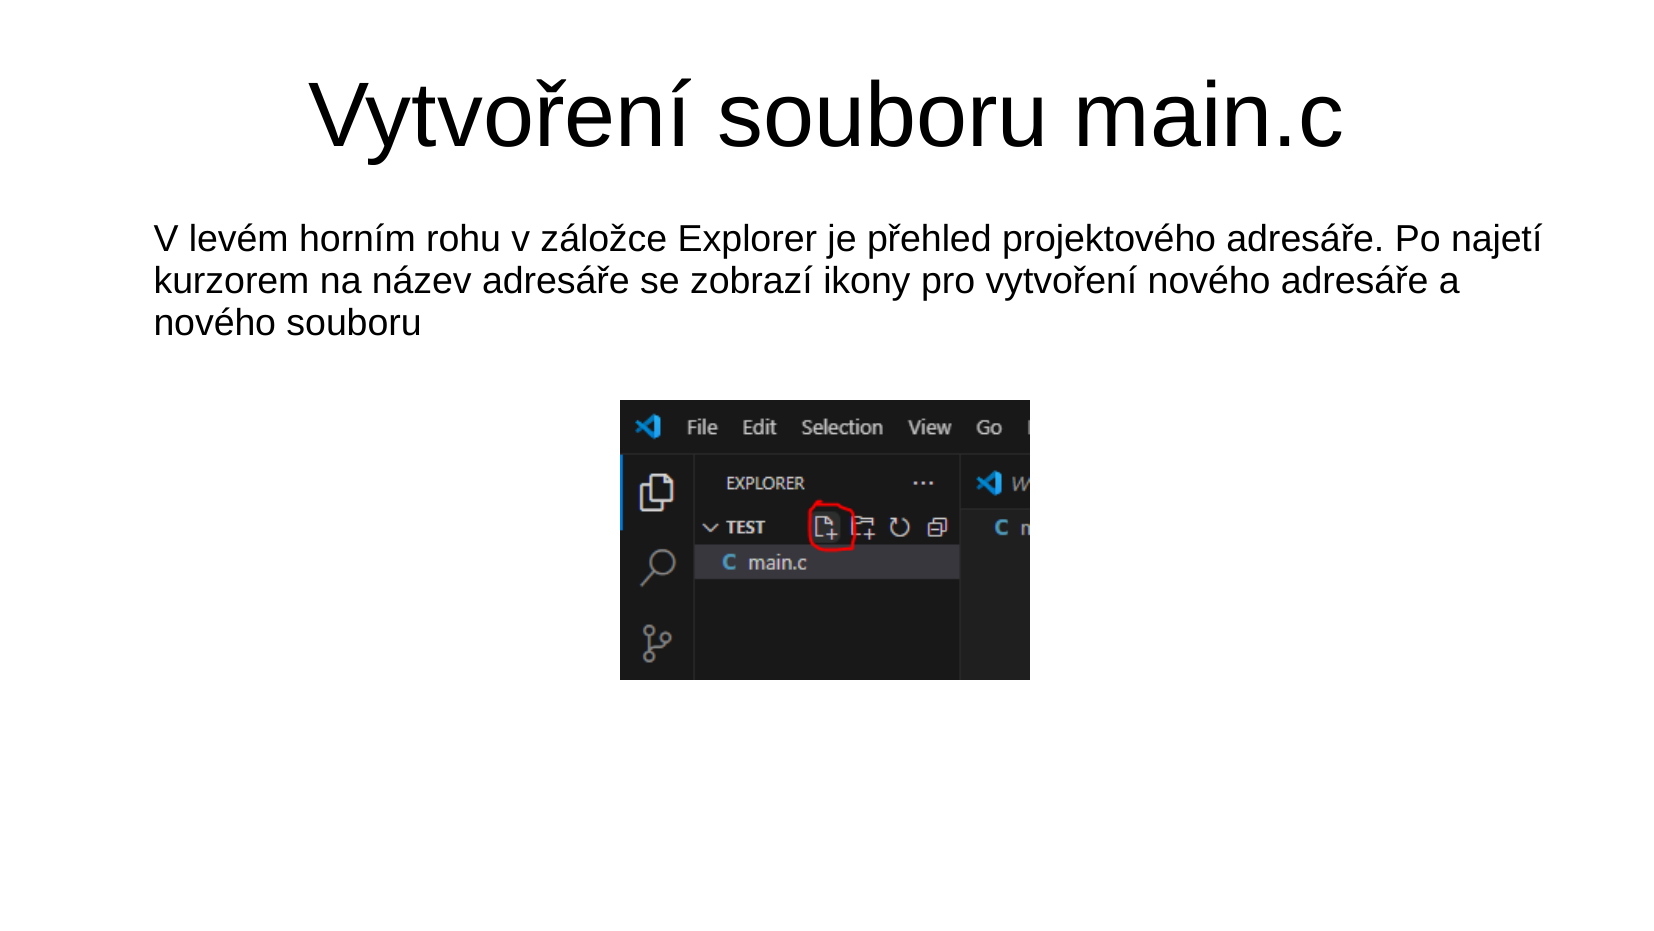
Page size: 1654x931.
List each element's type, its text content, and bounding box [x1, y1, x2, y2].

title Vytvoření souboru main.c [82, 37, 1571, 193]
picture [620, 400, 1030, 680]
list V levém horním rohu v záložce Explorer je přehled projektového adresáře. Po najetí kurzorem na název adresáře se zobrazí ikony pro vytvoření nového adresáře a nového souboru [82, 217, 1571, 758]
